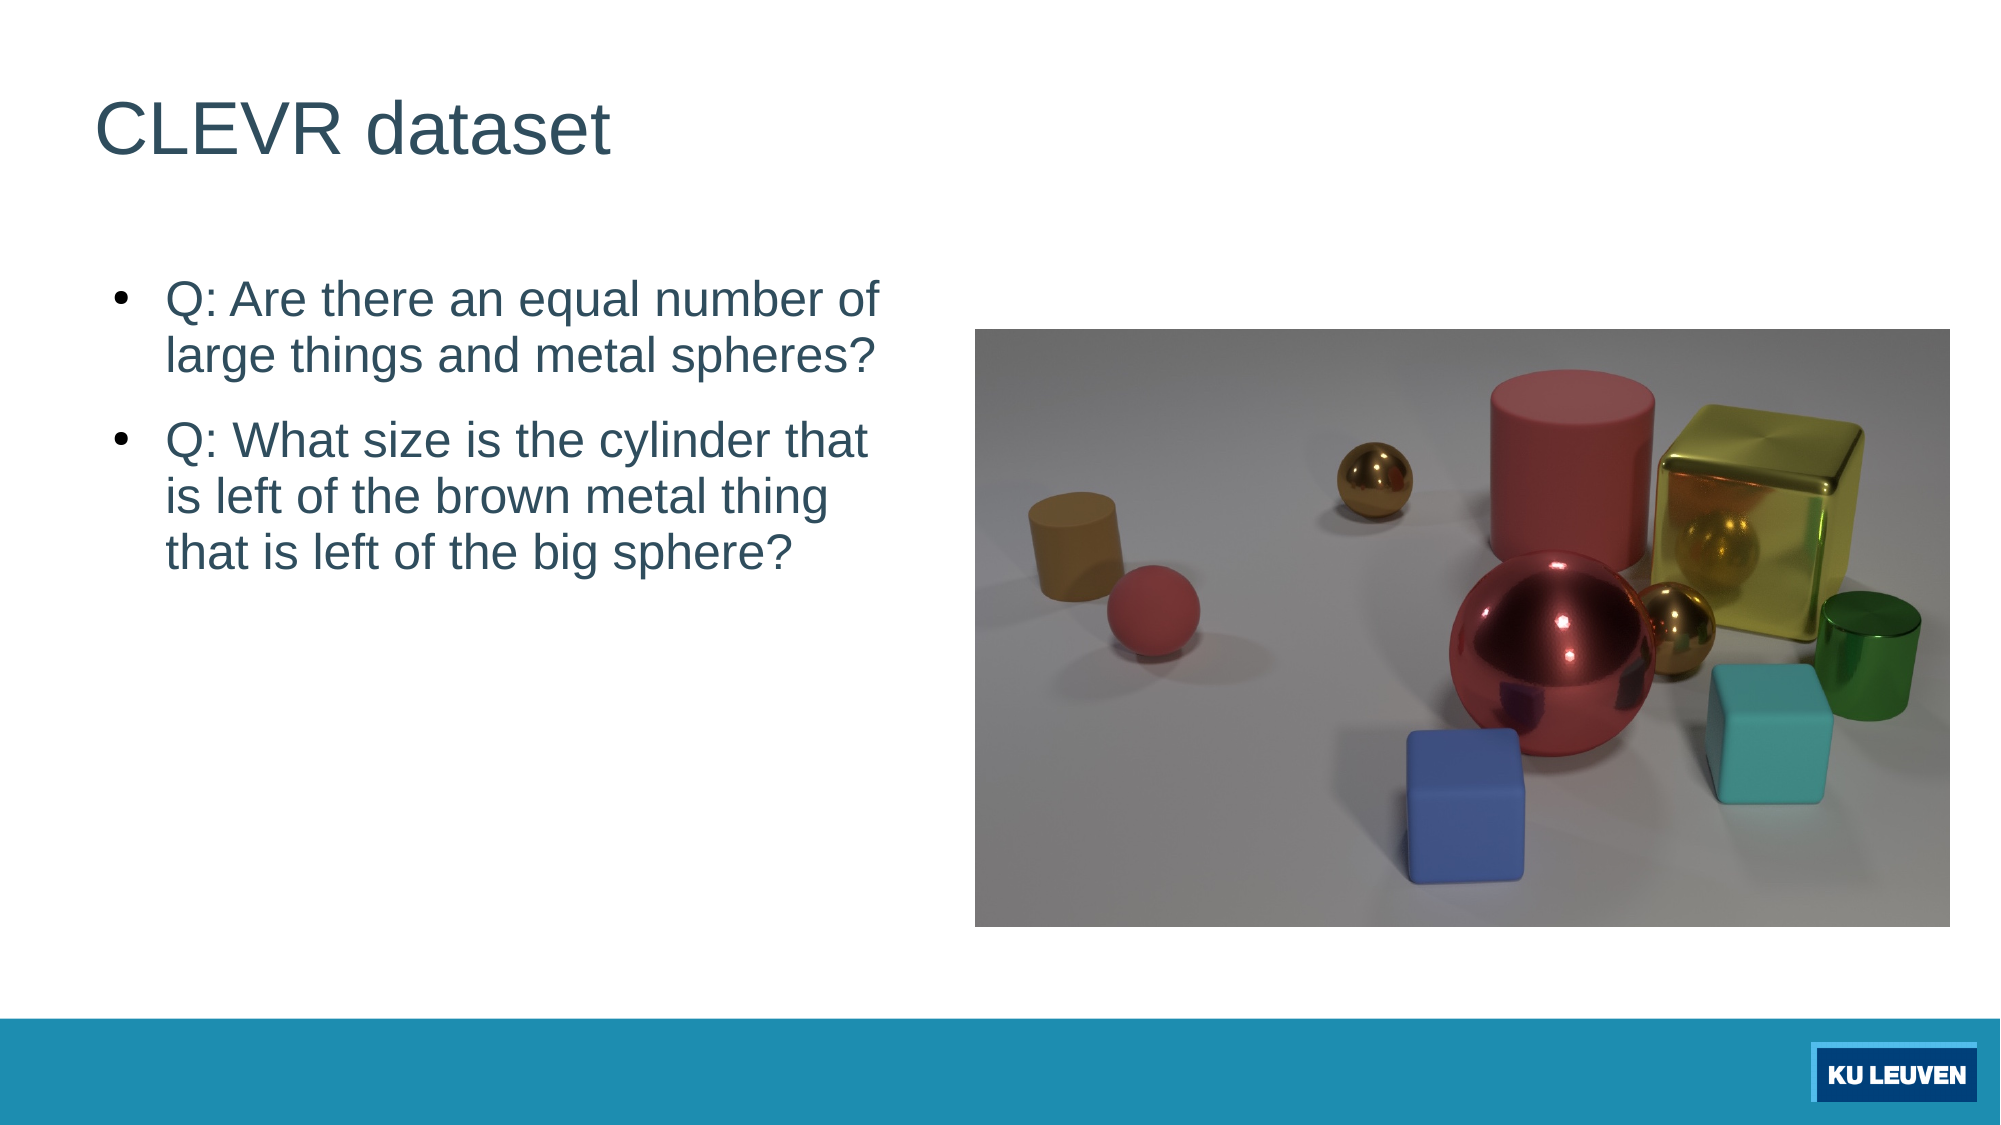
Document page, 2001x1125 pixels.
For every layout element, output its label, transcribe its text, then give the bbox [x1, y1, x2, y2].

title CLEVR dataset [94, 33, 1906, 223]
list Q: Are there an equal number of large things and metal spheres? Q: What size is the cylinder that is left of the brown metal thing that is left of the big sphere? [94, 271, 886, 1004]
picture [975, 329, 1950, 927]
picture [1811, 1042, 1977, 1102]
